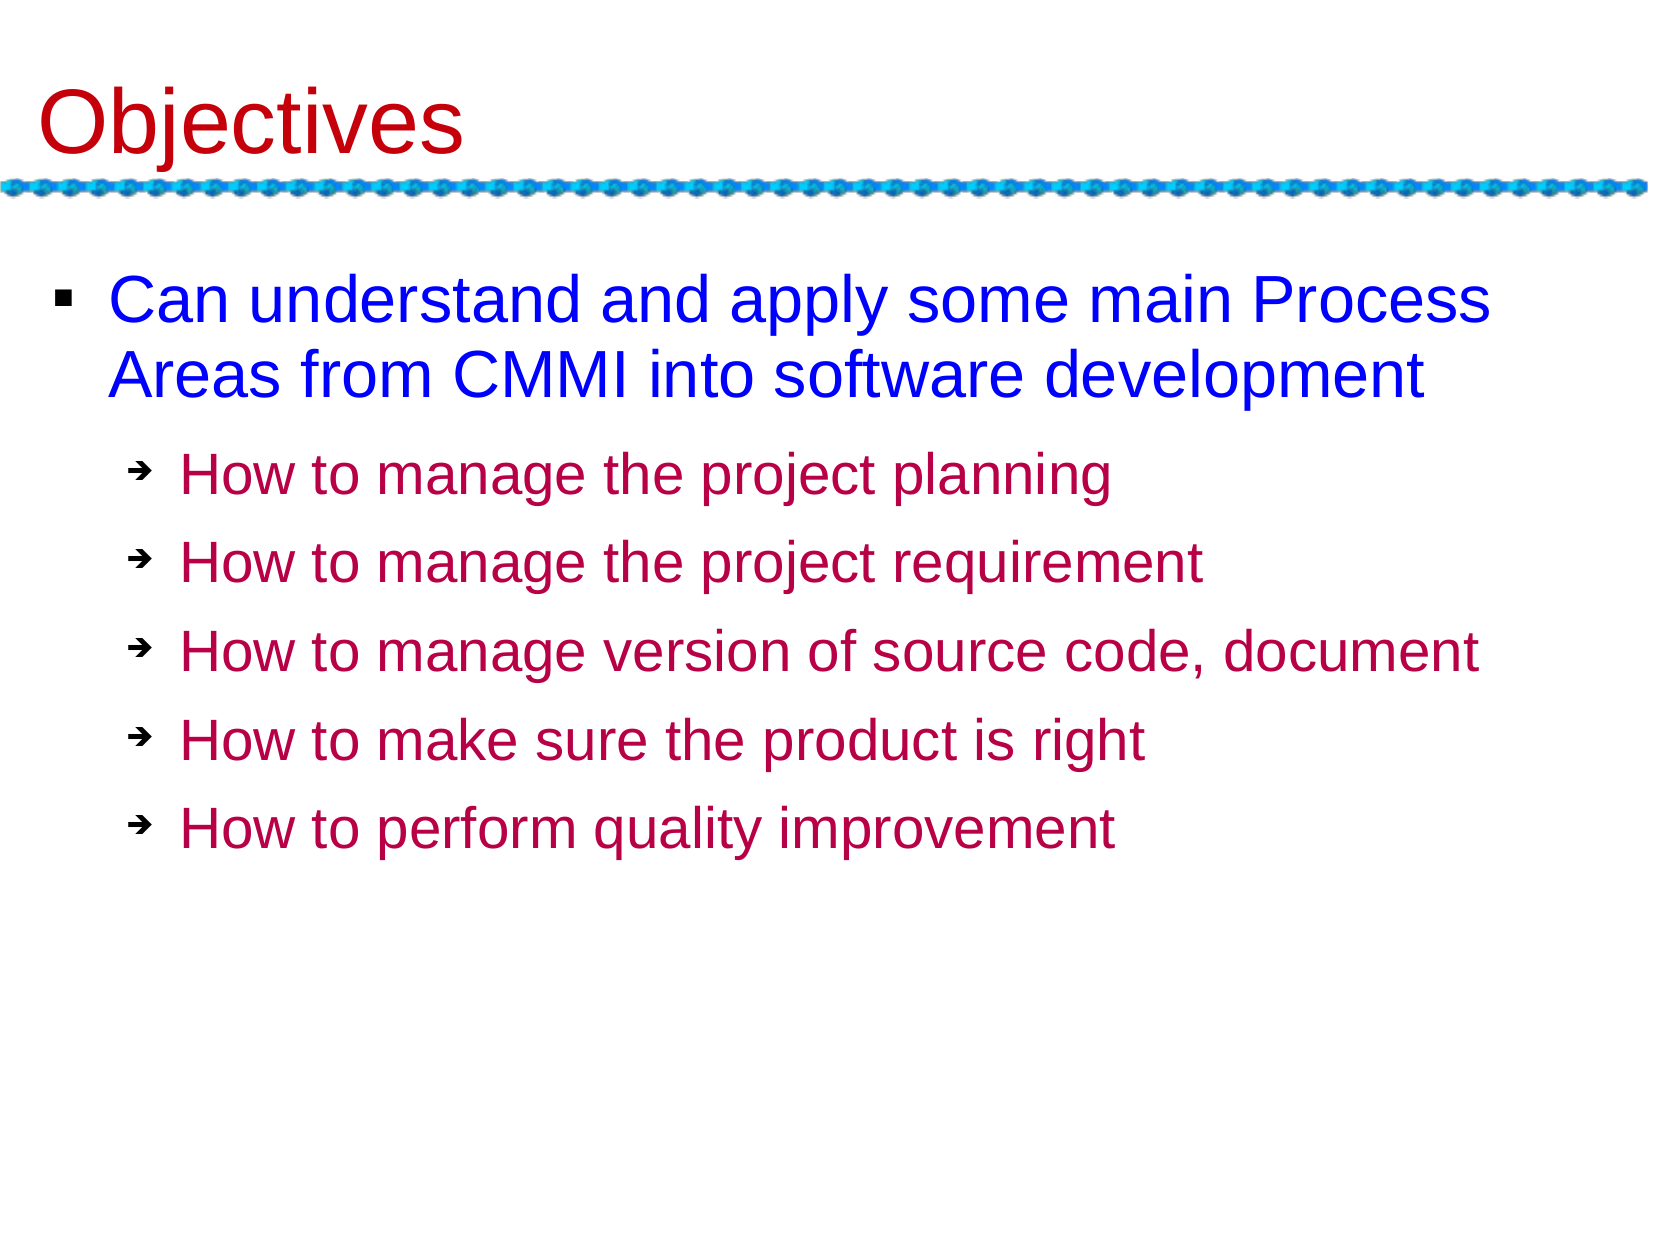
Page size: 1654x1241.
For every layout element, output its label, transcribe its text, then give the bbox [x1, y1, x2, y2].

title Objectives [37, 37, 1651, 208]
list Can understand and apply some main Process Areas from CMMI into software development How to manage the project planning How to manage the project requirement How to manage version of source code, document How to make sure the product is right How to perform quality improvement [37, 262, 1651, 1163]
picture [0, 178, 37, 199]
